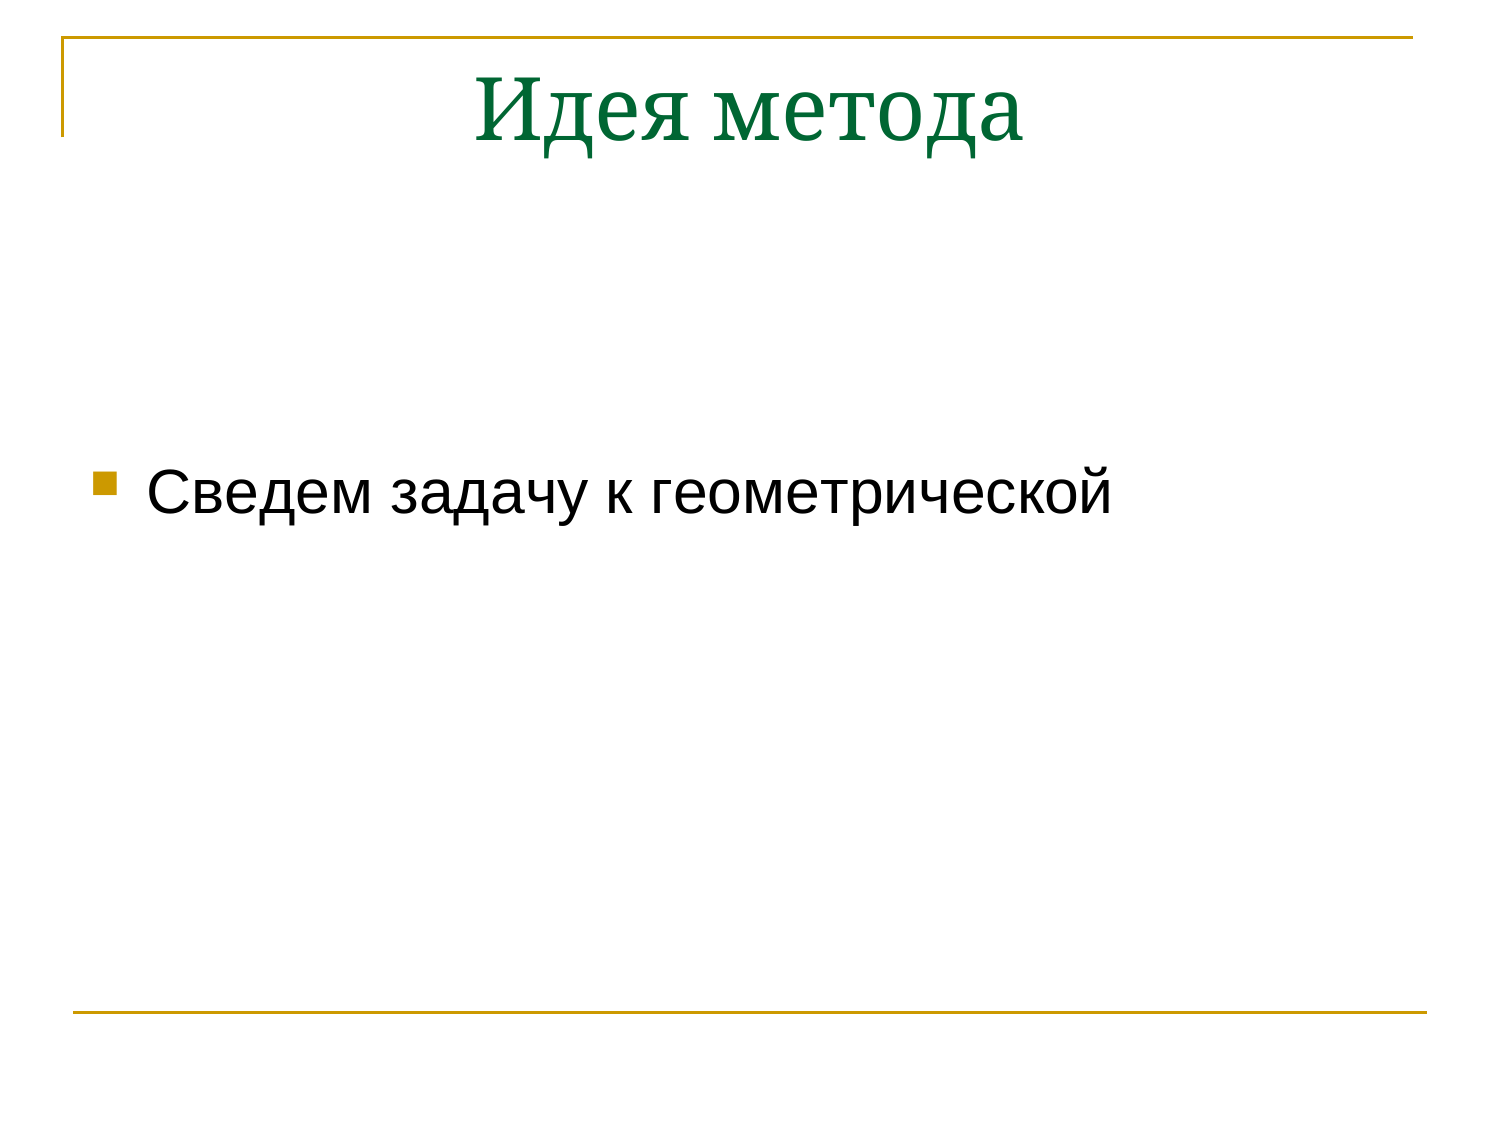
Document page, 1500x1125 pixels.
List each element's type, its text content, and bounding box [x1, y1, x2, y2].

list Сведем задачу к геометрической [75, 262, 1426, 1006]
title Идея метода [75, 45, 1426, 233]
